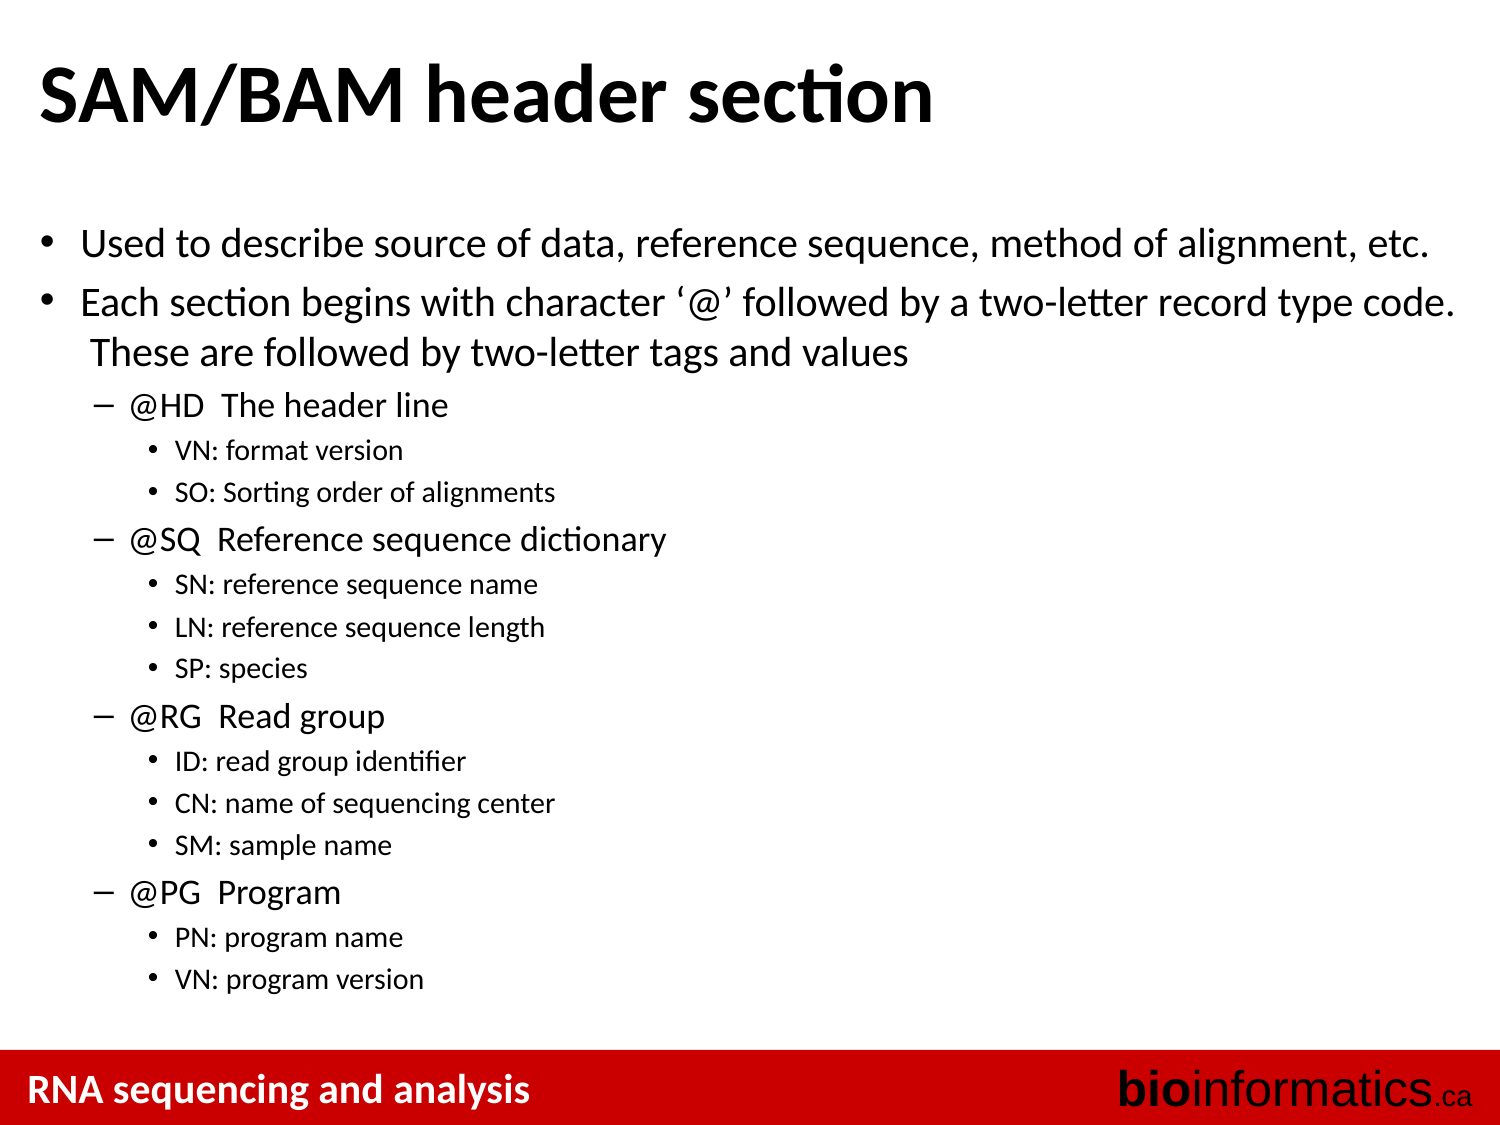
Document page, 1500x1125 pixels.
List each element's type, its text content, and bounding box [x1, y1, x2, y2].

list Used to describe source of data, reference sequence, method of alignment, etc. Each section begins with character ‘@’ followed by a two-letter record type code. These are followed by two-letter tags and values @HD The header line VN: format version SO: Sorting order of alignments @SQ Reference sequence dictionary SN: reference sequence name LN: reference sequence length SP: species @RG Read group ID: read group identifier CN: name of sequencing center SM: sample name @PG Program PN: program name VN: program version [24, 208, 1475, 1012]
title SAM/BAM header section [24, 0, 1475, 184]
